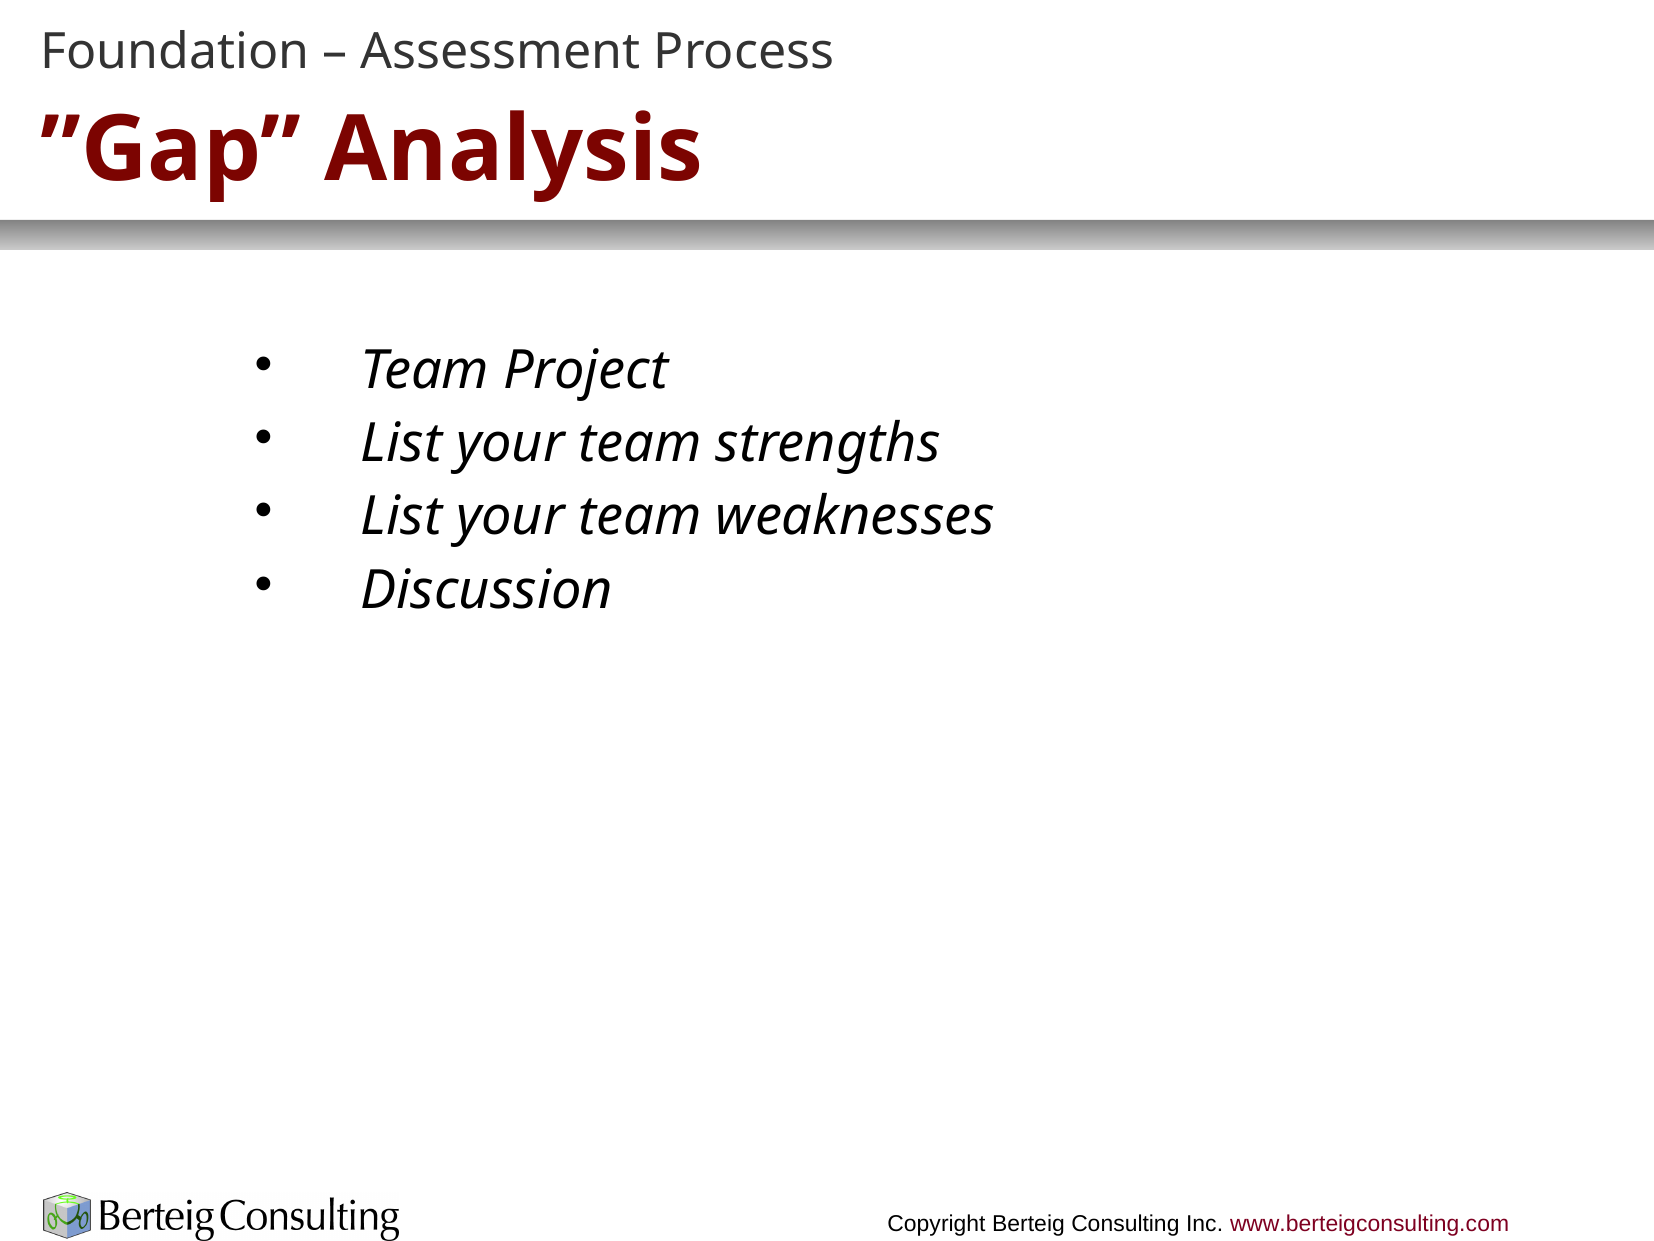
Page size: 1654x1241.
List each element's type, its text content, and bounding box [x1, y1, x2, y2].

title Foundation – Assessment Process ”Gap” Analysis [40, 0, 1654, 226]
text_box Copyright Berteig Consulting Inc. www.berteigconsulting.com [887, 1211, 1654, 1237]
text_box [0, 219, 1654, 250]
list Team Project List your team strengths List your team weaknesses Discussion [38, 251, 1654, 1241]
